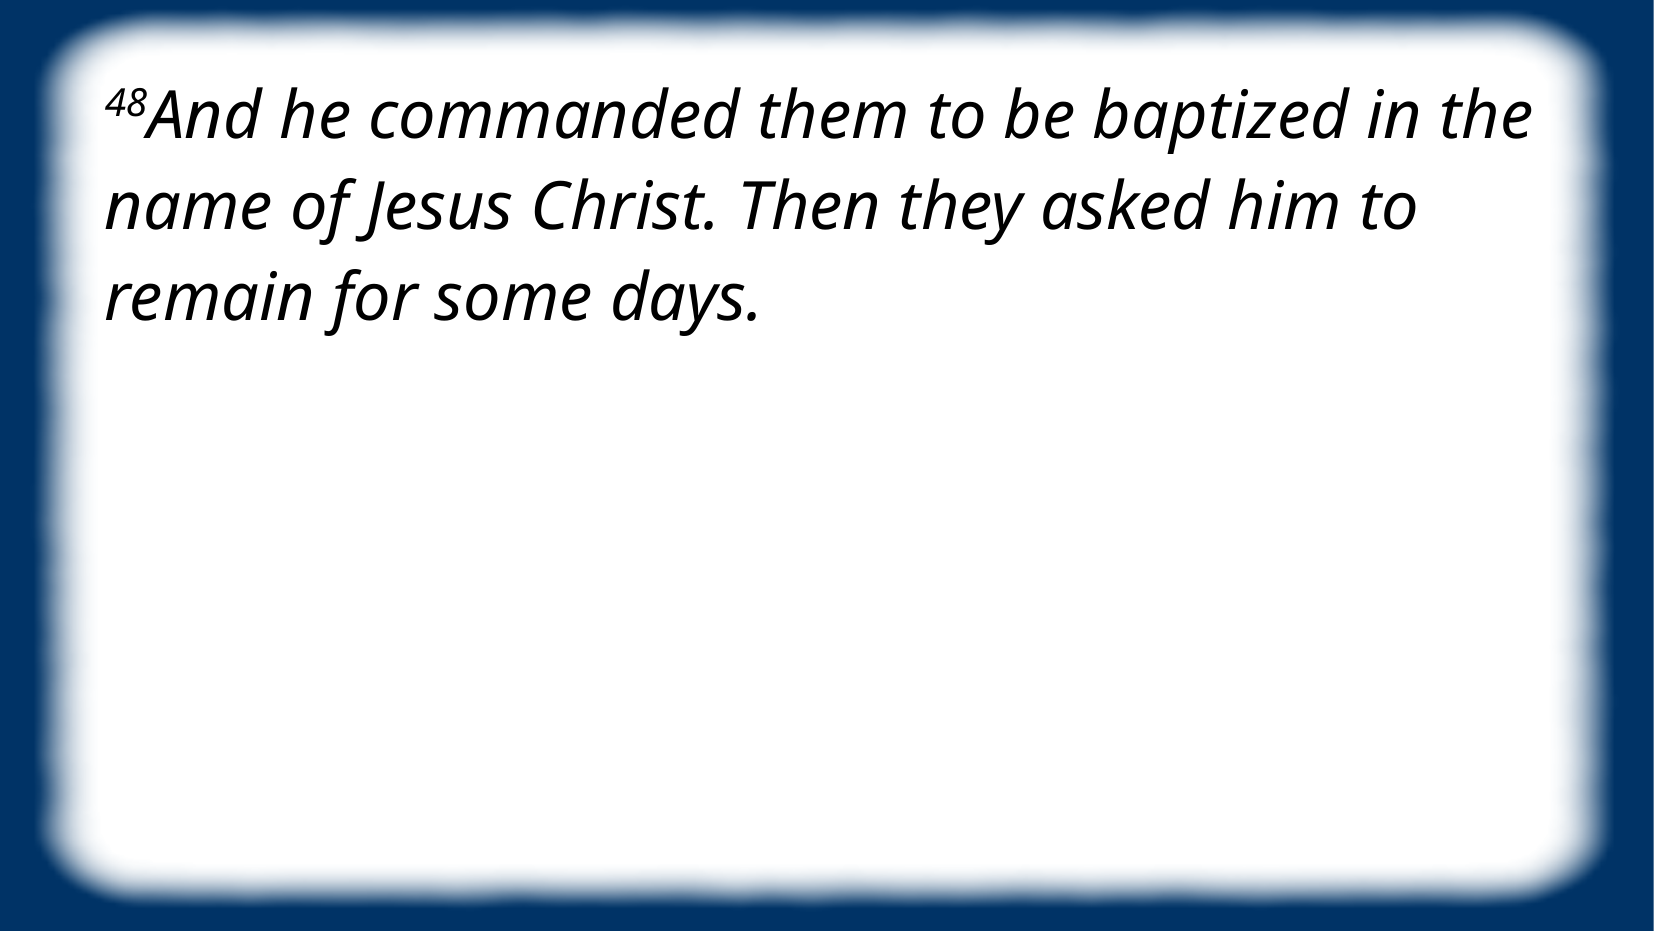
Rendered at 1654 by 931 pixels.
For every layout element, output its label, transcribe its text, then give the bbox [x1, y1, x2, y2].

picture [0, 0, 1654, 931]
text_box 48And he commanded them to be baptized in the name of Jesus Christ. Then they asked him to remain for some days. [90, 60, 1576, 361]
